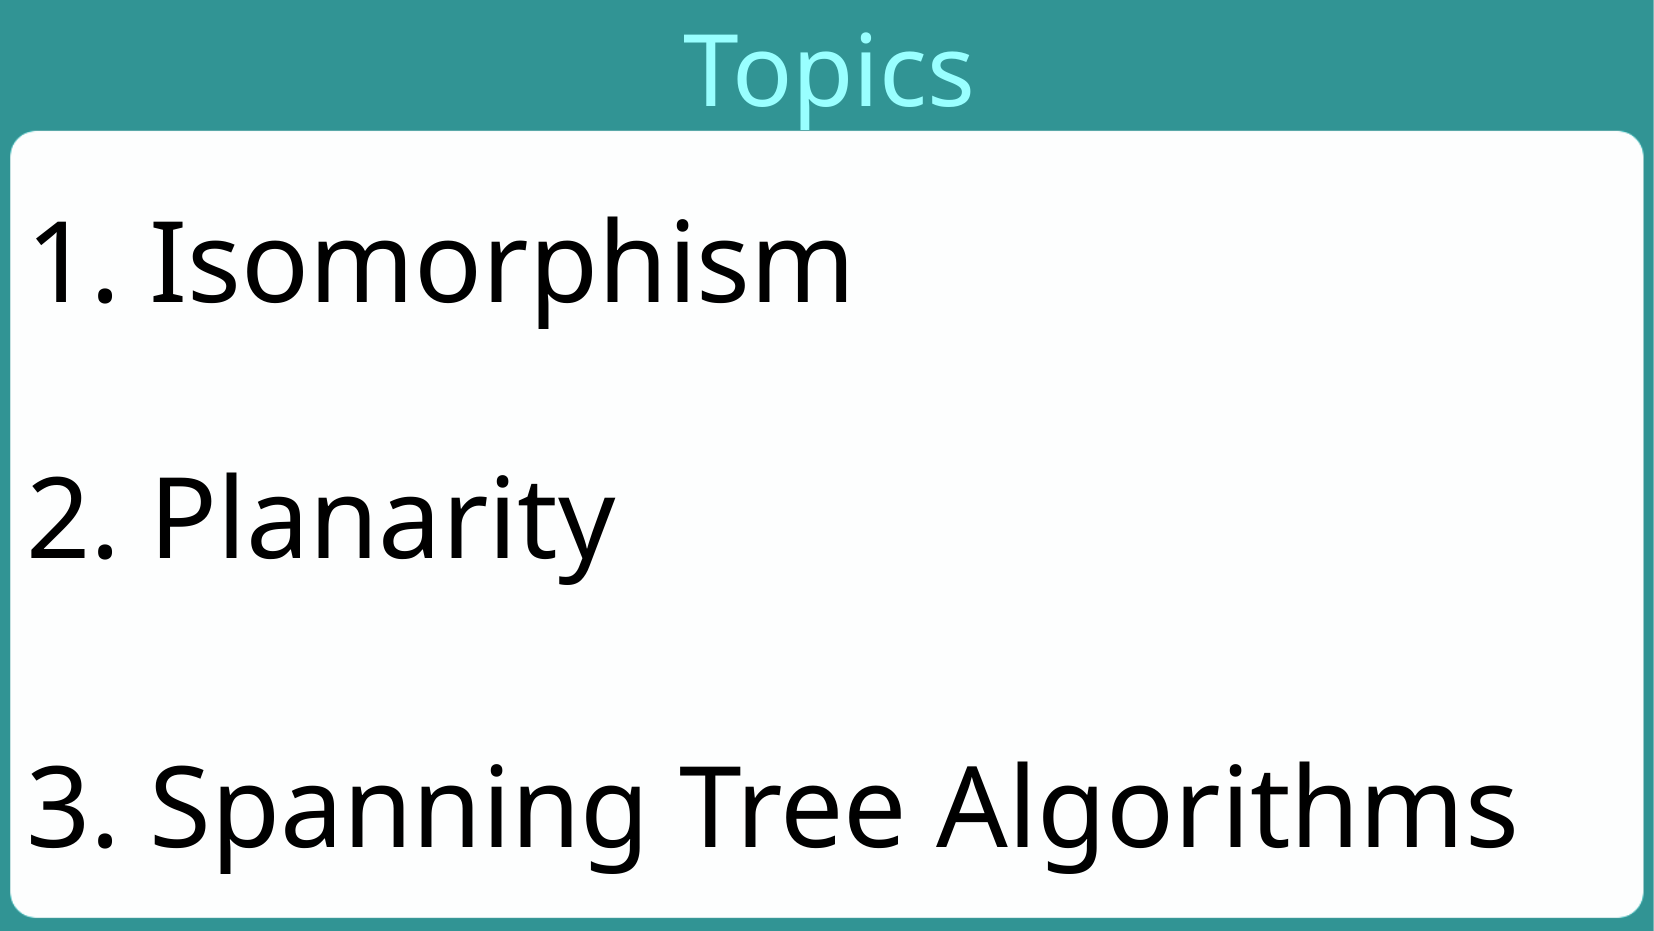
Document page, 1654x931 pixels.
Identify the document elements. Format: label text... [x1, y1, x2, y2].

picture [0, 0, 1654, 931]
title Topics [85, 8, 1574, 126]
text_box 1. Isomorphism 2. Planarity 3. Spanning Tree Algorithms [26, 182, 1612, 893]
